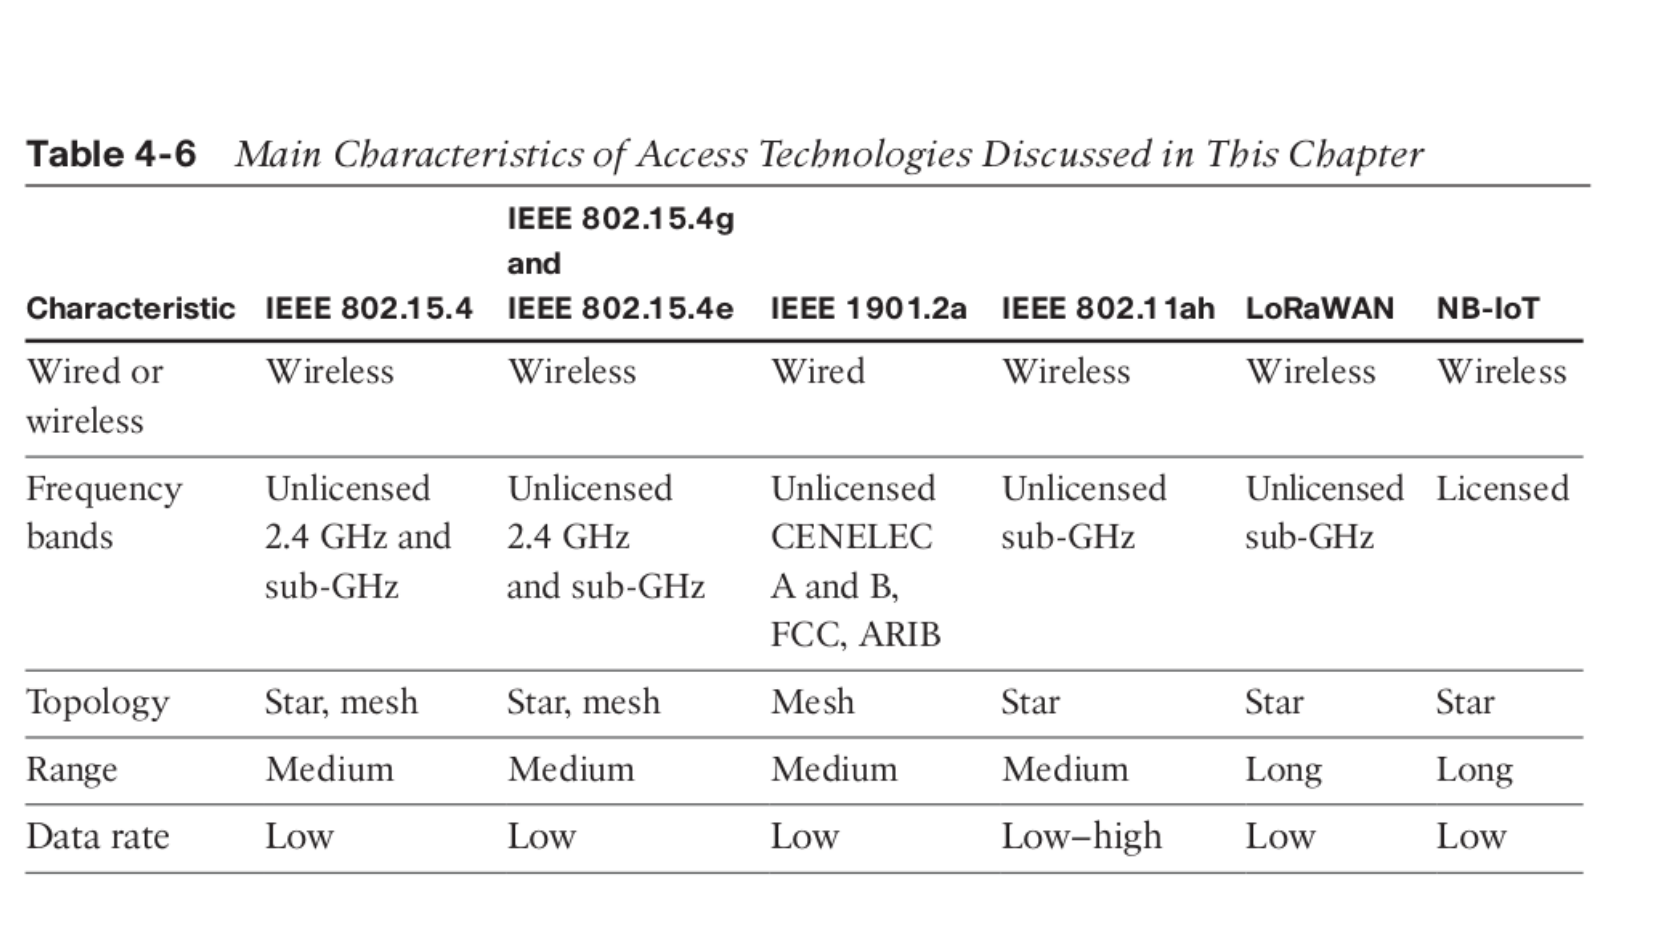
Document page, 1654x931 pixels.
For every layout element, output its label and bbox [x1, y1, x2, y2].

picture [15, 88, 1621, 887]
